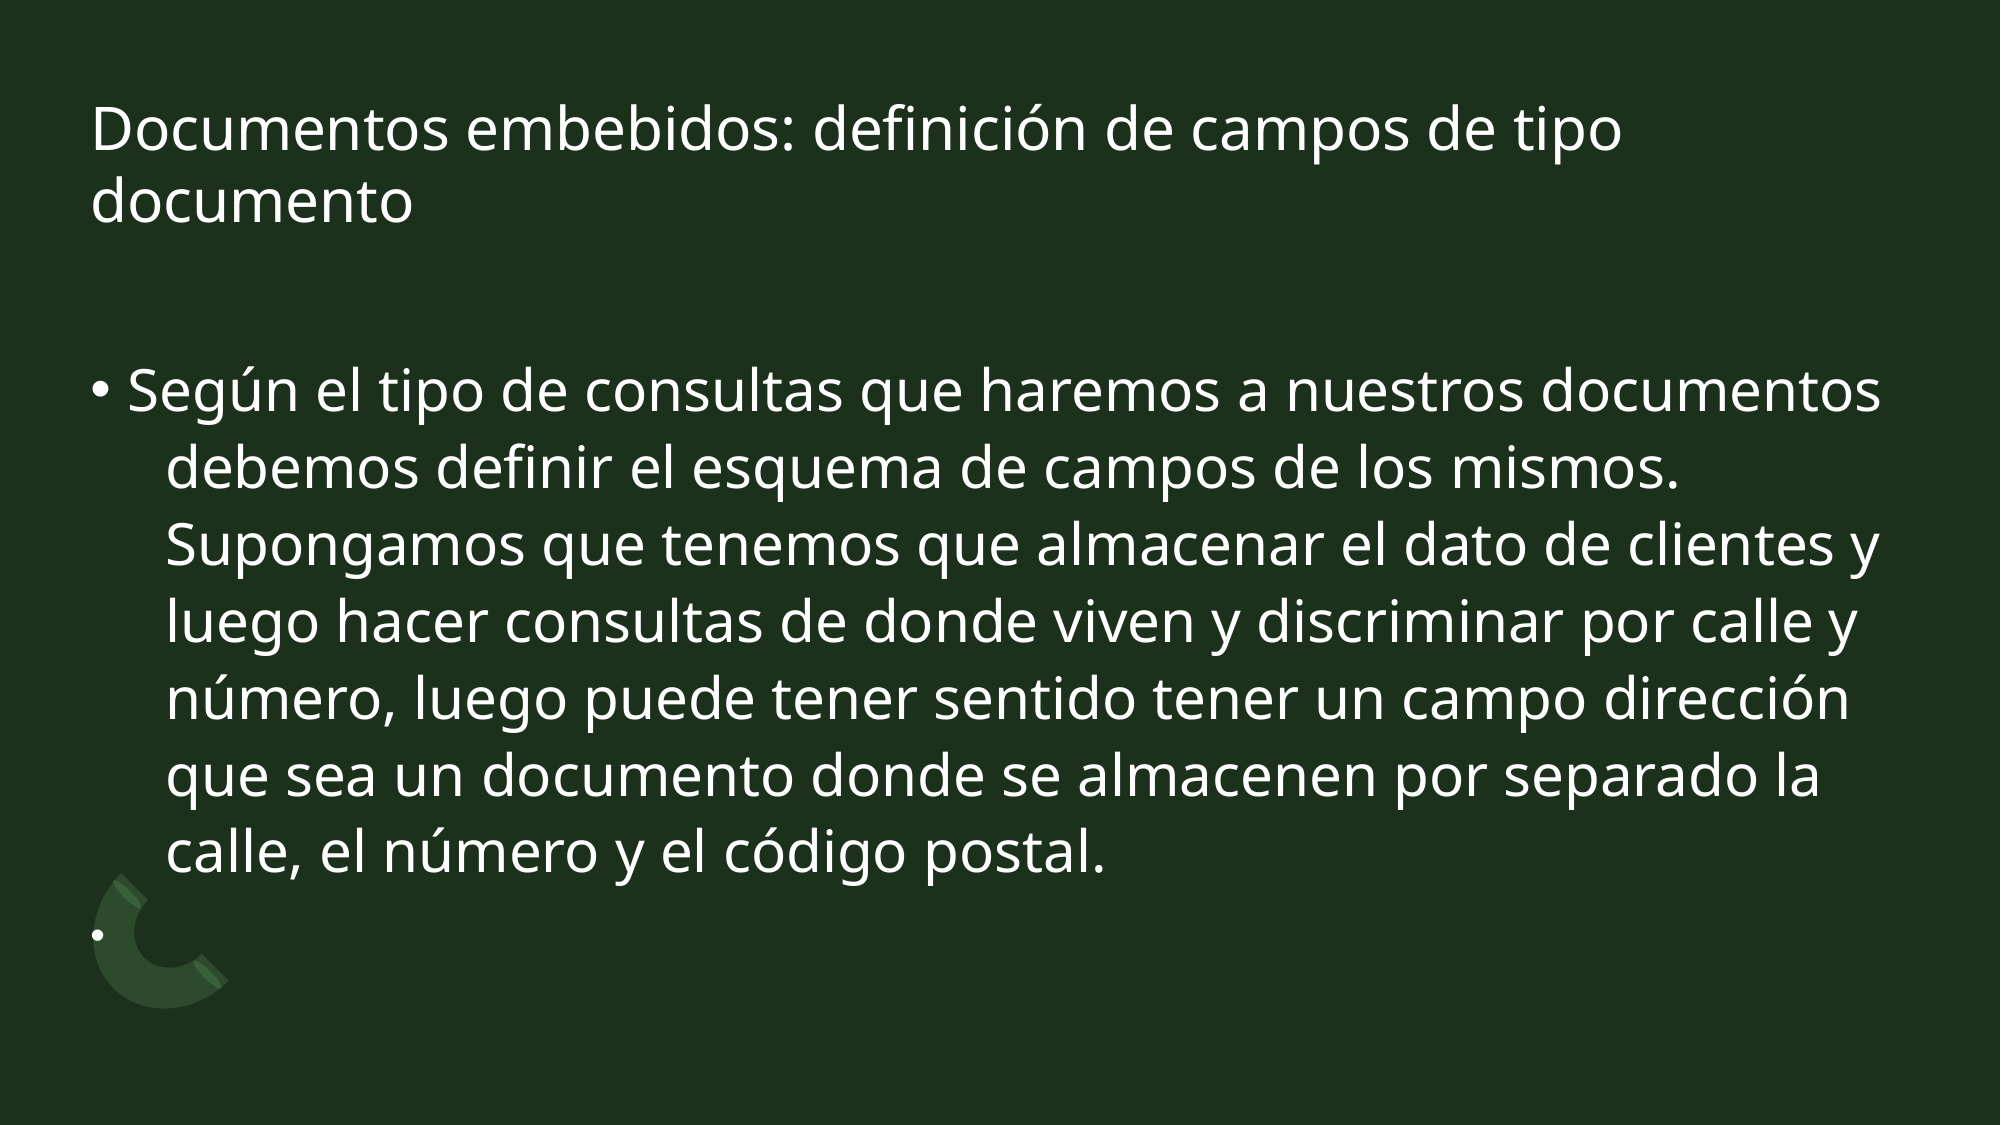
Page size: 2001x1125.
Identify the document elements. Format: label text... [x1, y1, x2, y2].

title Documentos embebidos: definición de campos de tipo documento [90, 90, 1910, 309]
list Según el tipo de consultas que haremos a nuestros documentos debemos definir el esquema de campos de los mismos. Supongamos que tenemos que almacenar el dato de clientes y luego hacer consultas de donde viven y discriminar por calle y número, luego puede tener sentido tener un campo dirección que sea un documento donde se almacenen por separado la calle, el número y el código postal. [90, 346, 1910, 1000]
